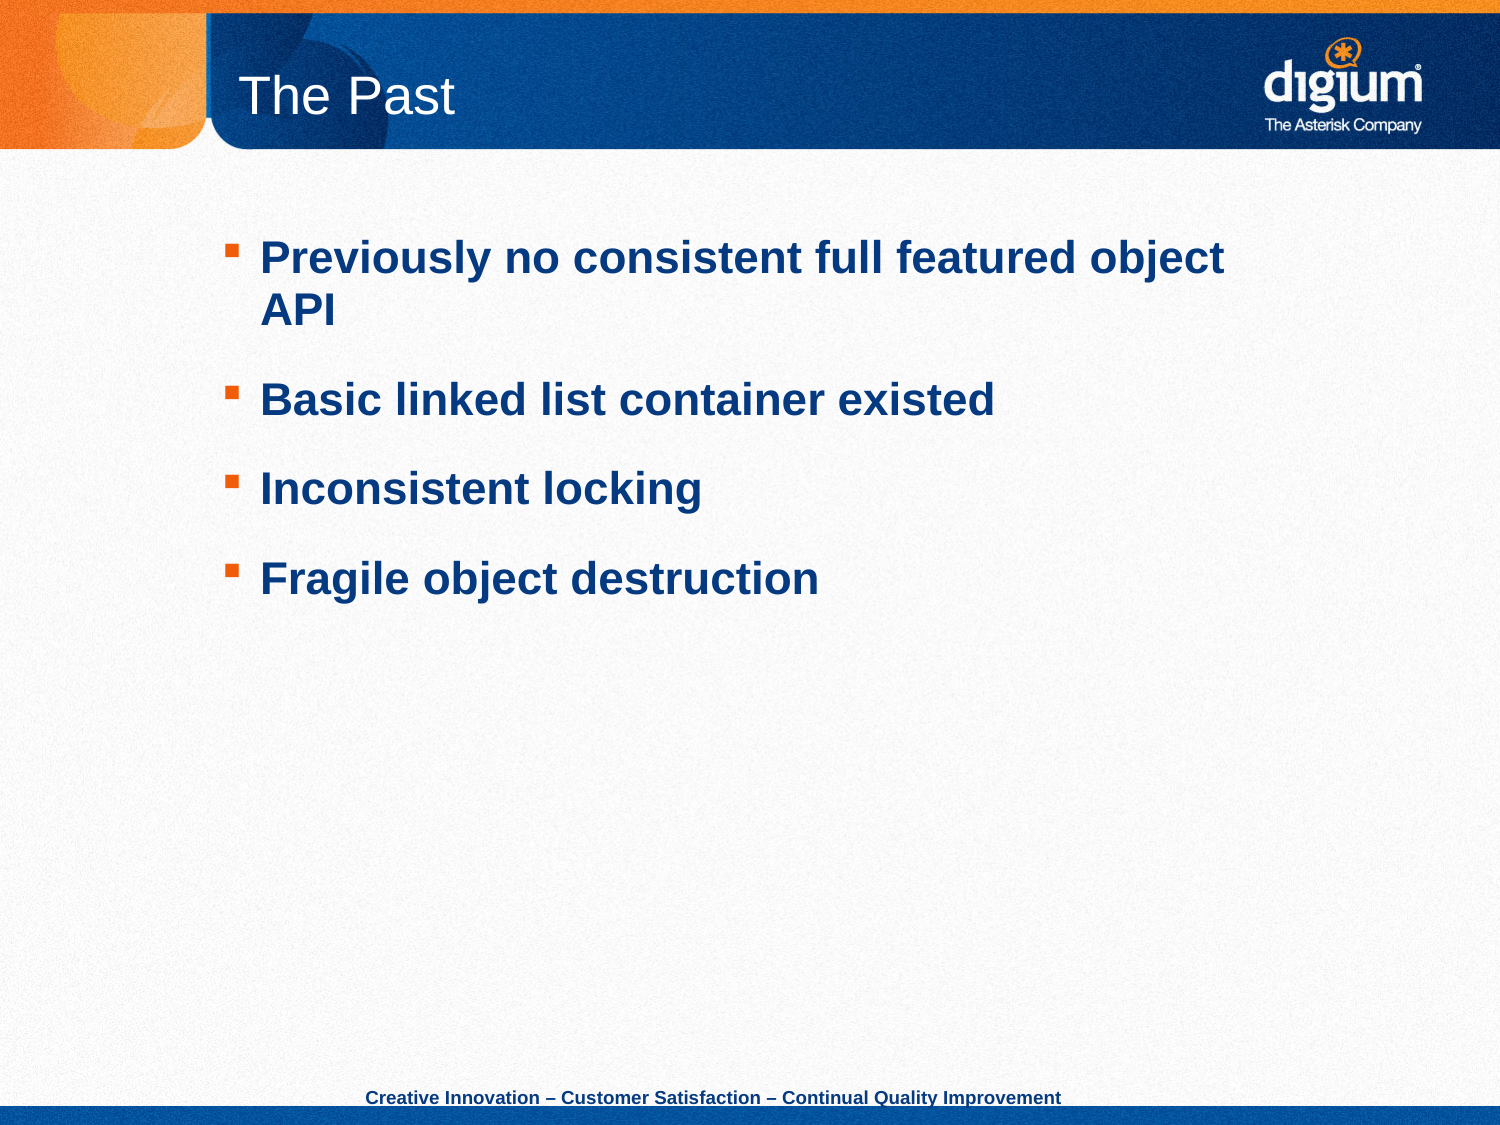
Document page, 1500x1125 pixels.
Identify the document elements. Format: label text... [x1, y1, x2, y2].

title The Past [238, 27, 1243, 127]
list Previously no consistent full featured object API Basic linked list container existed Inconsistent locking Fragile object destruction [206, 224, 1301, 967]
picture [0, 0, 1500, 1125]
